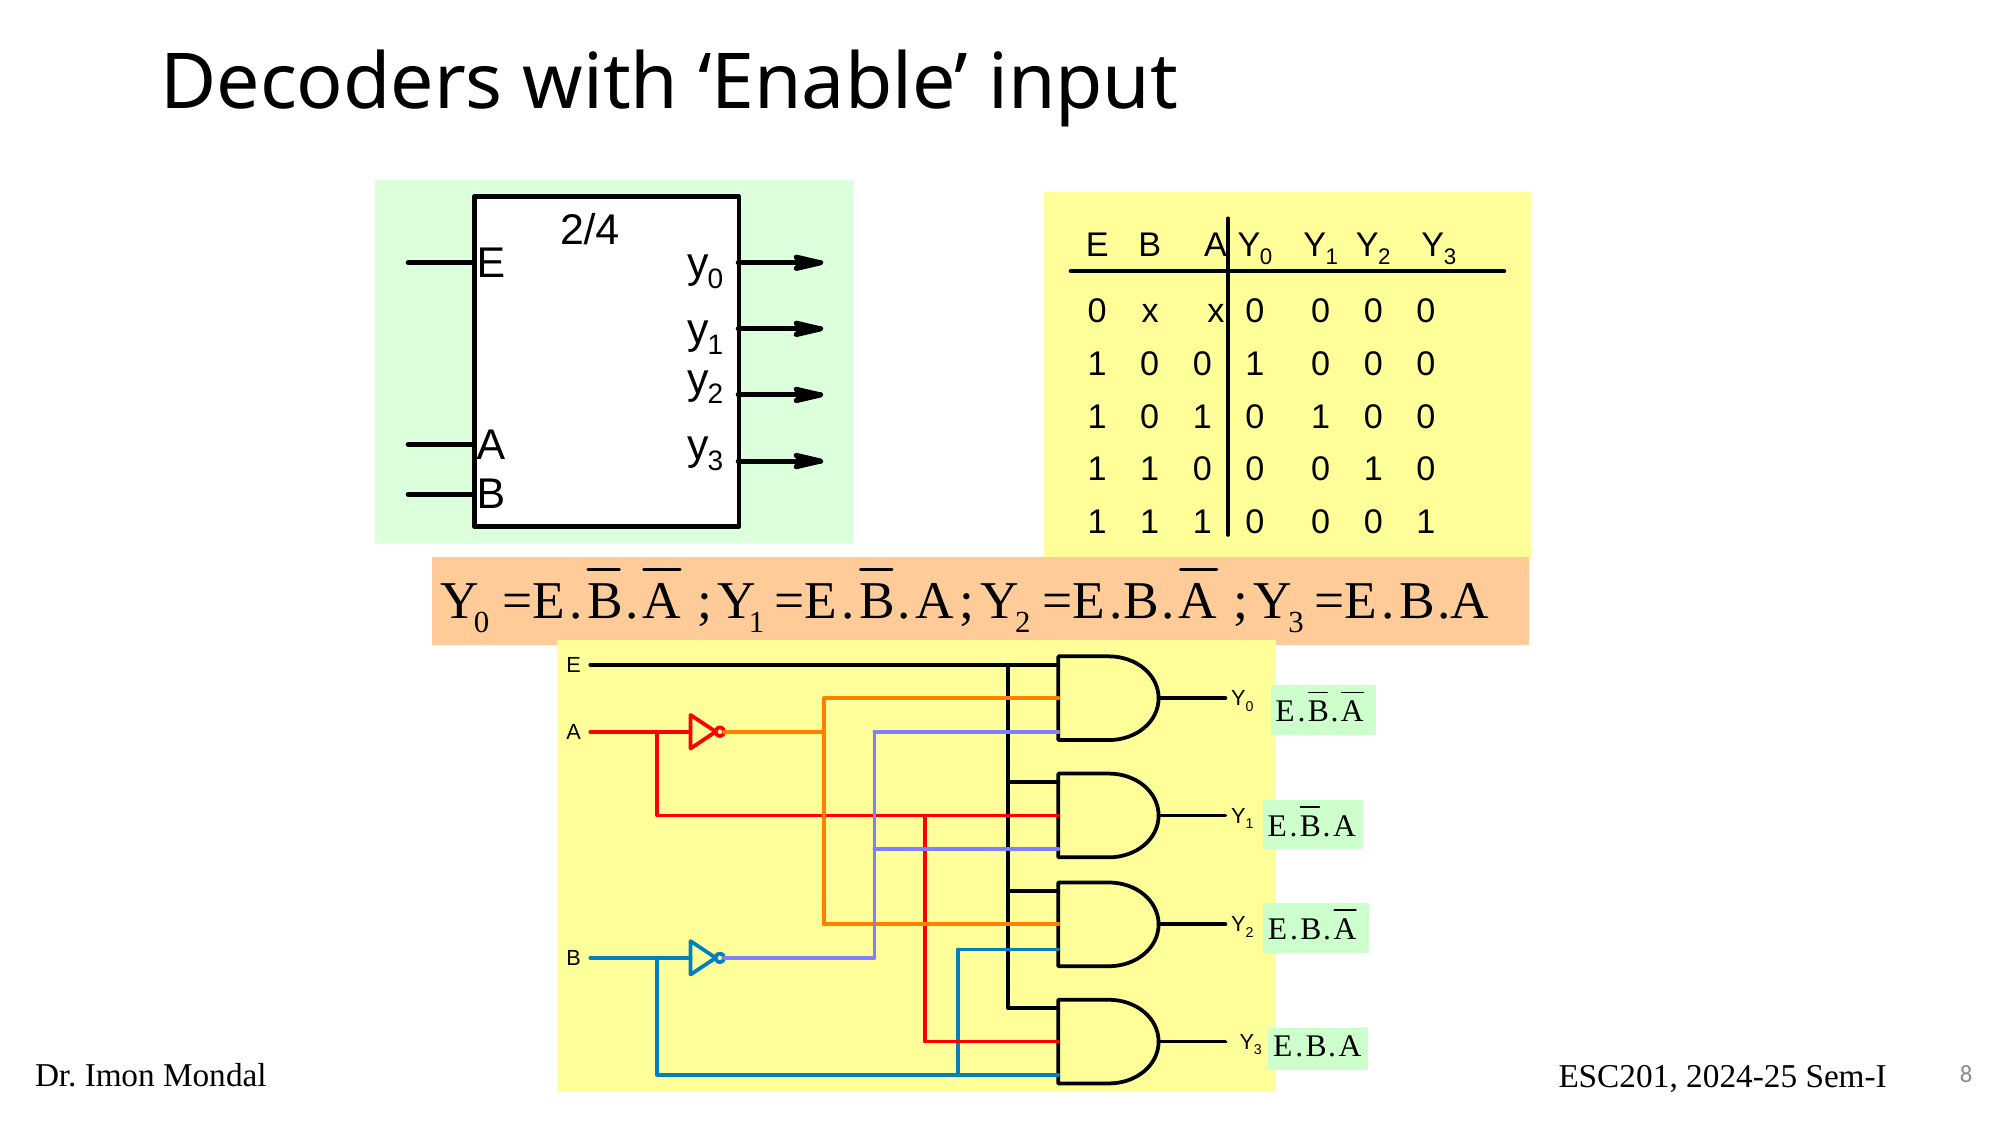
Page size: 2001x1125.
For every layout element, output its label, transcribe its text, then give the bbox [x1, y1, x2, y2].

chart [431, 192, 1531, 1092]
title Decoders with ‘Enable’ input [145, 19, 1871, 149]
chart [375, 180, 854, 544]
